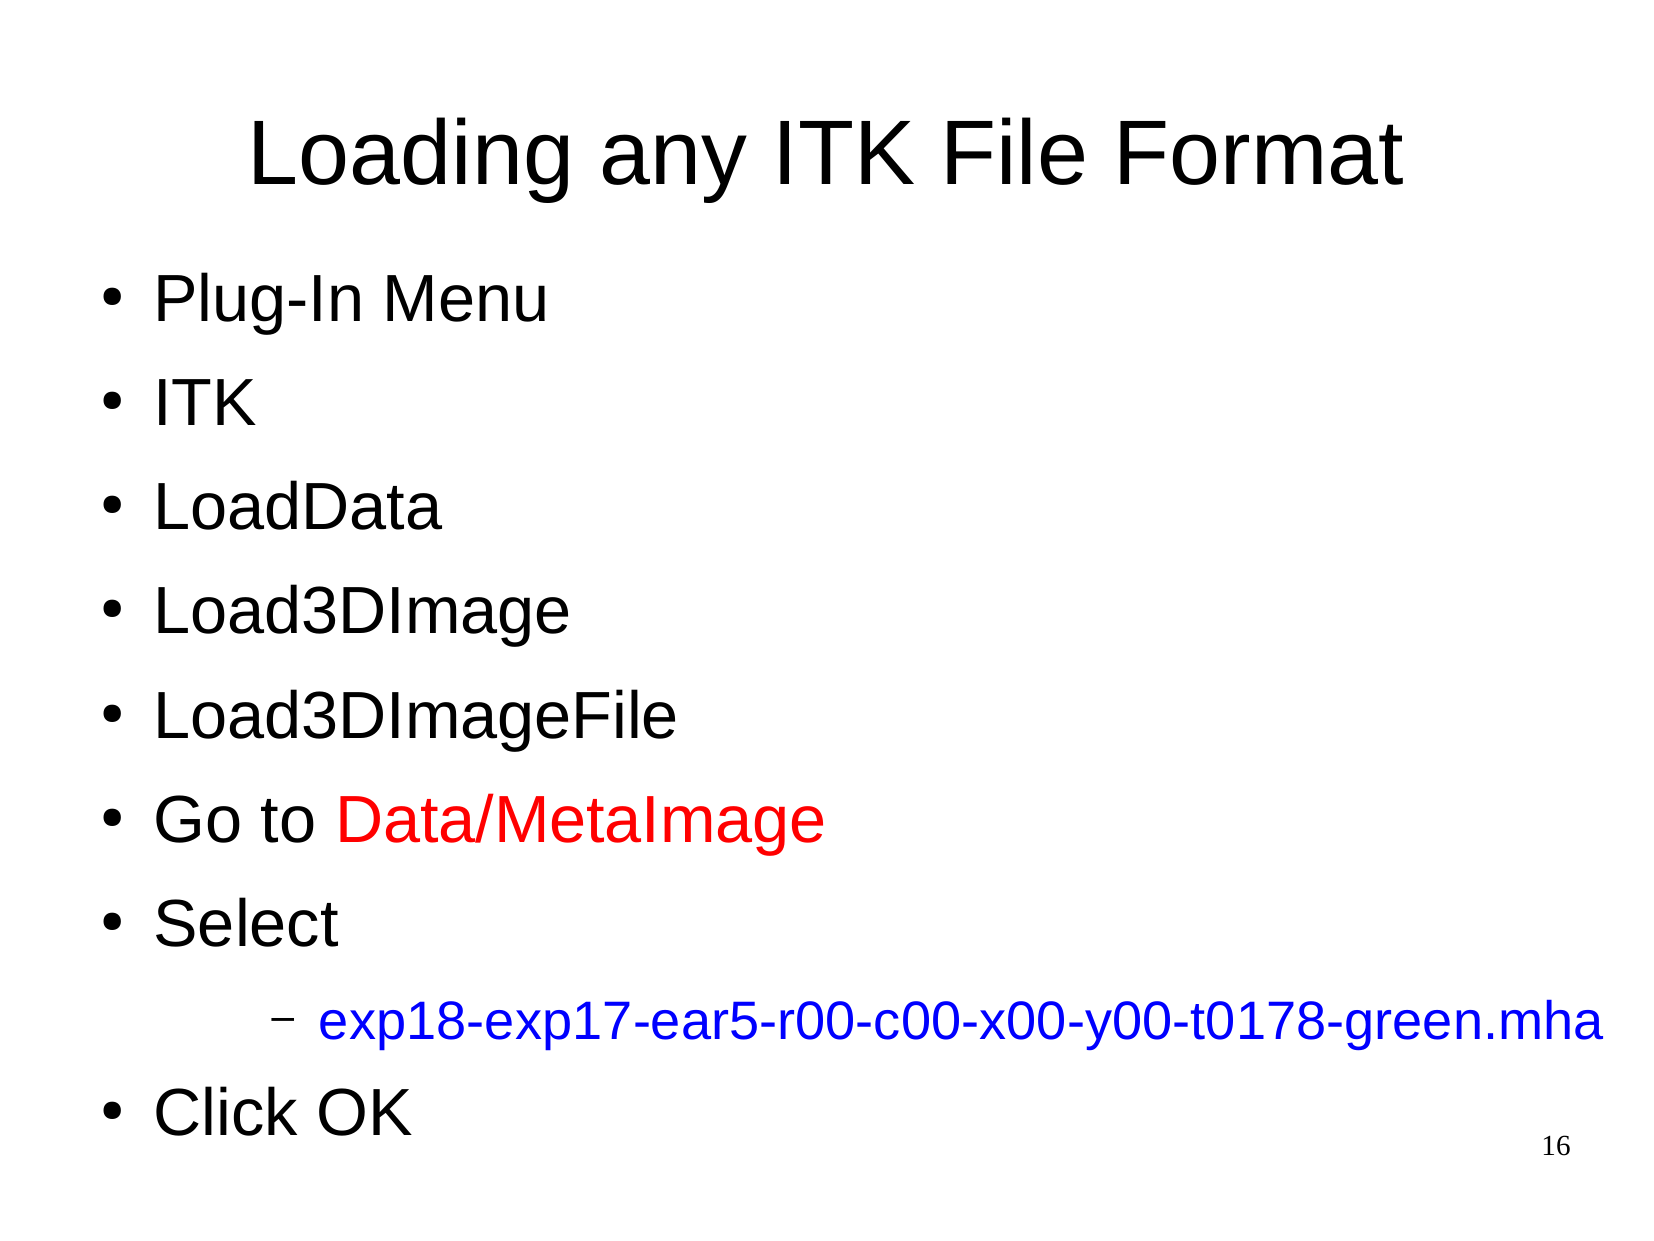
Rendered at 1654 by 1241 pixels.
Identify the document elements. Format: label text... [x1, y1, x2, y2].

list Plug-In Menu ITK LoadData Load3DImage Load3DImageFile Go to Data/MetaImage Select exp18-exp17-ear5-r00-c00-x00-y00-t0178-green.mha Click OK [82, 260, 1613, 1156]
title Loading any ITK File Format [82, 49, 1571, 257]
